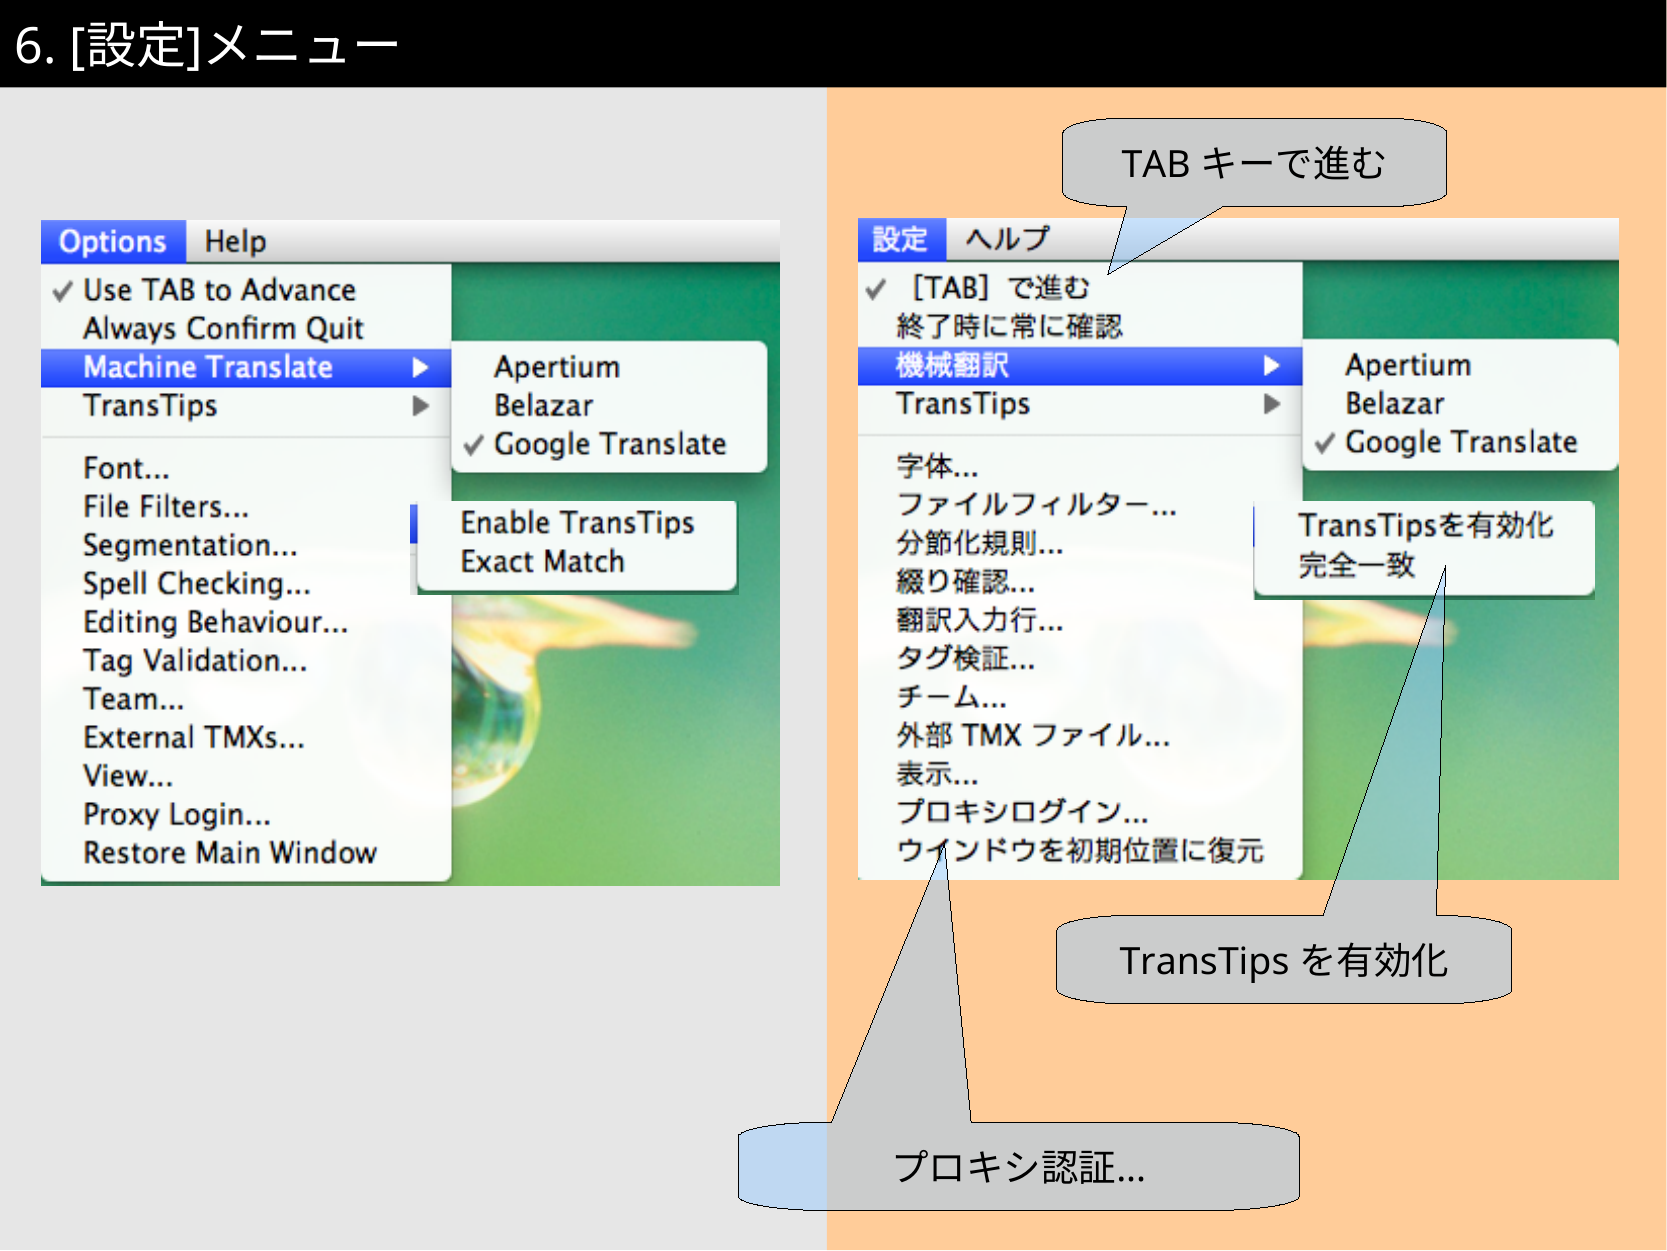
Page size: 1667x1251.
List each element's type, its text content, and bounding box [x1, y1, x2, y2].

picture [858, 218, 1619, 880]
text_box プロキシ認証... [738, 843, 1300, 1211]
text_box [826, 88, 1667, 1251]
text_box TransTips を有効化 [1056, 565, 1512, 1004]
picture [41, 220, 780, 886]
text_box TAB キーで進む [1062, 118, 1447, 275]
title 6. [設定]メニュー [0, 0, 1667, 88]
